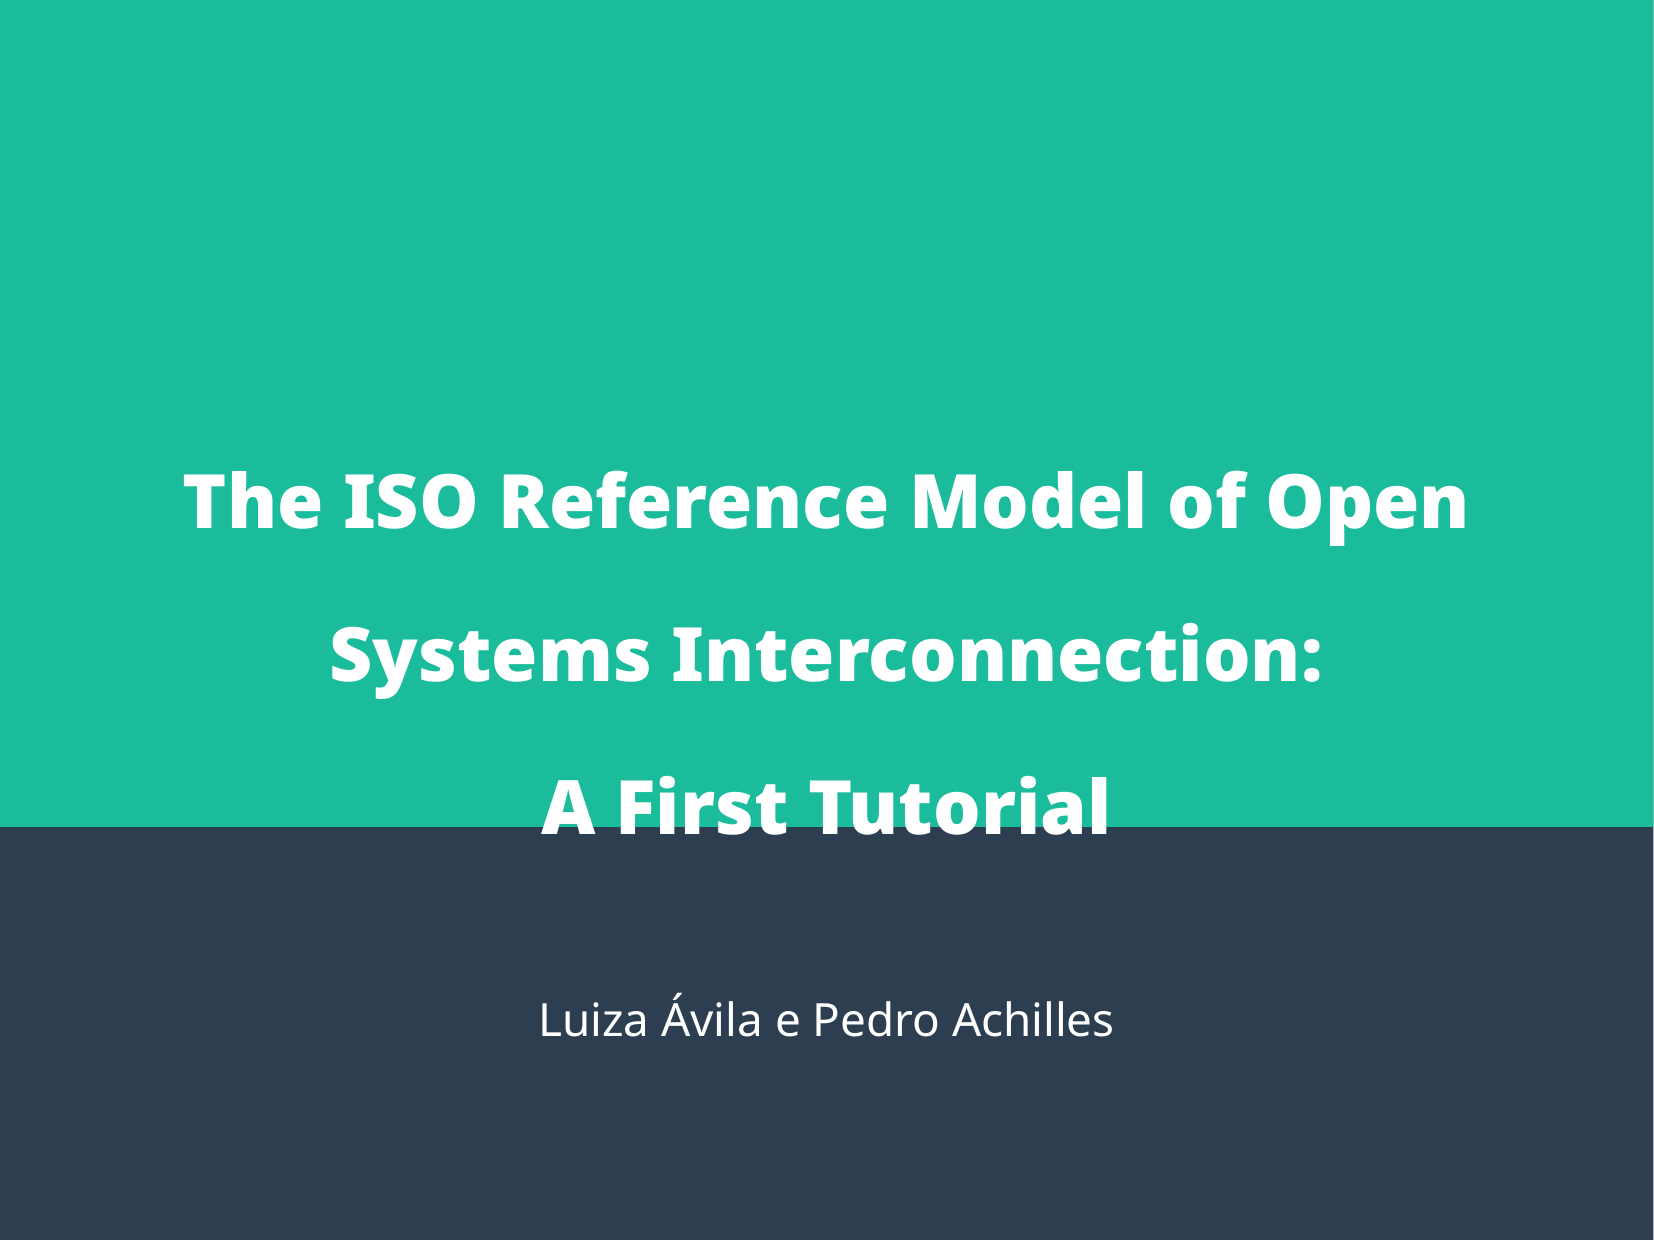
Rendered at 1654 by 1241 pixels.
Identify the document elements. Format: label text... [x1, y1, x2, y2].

title The ISO Reference Model of Open Systems Interconnection: A First Tutorial [59, 438, 1595, 815]
subtitle Luiza Ávila e Pedro Achilles [59, 856, 1595, 1182]
